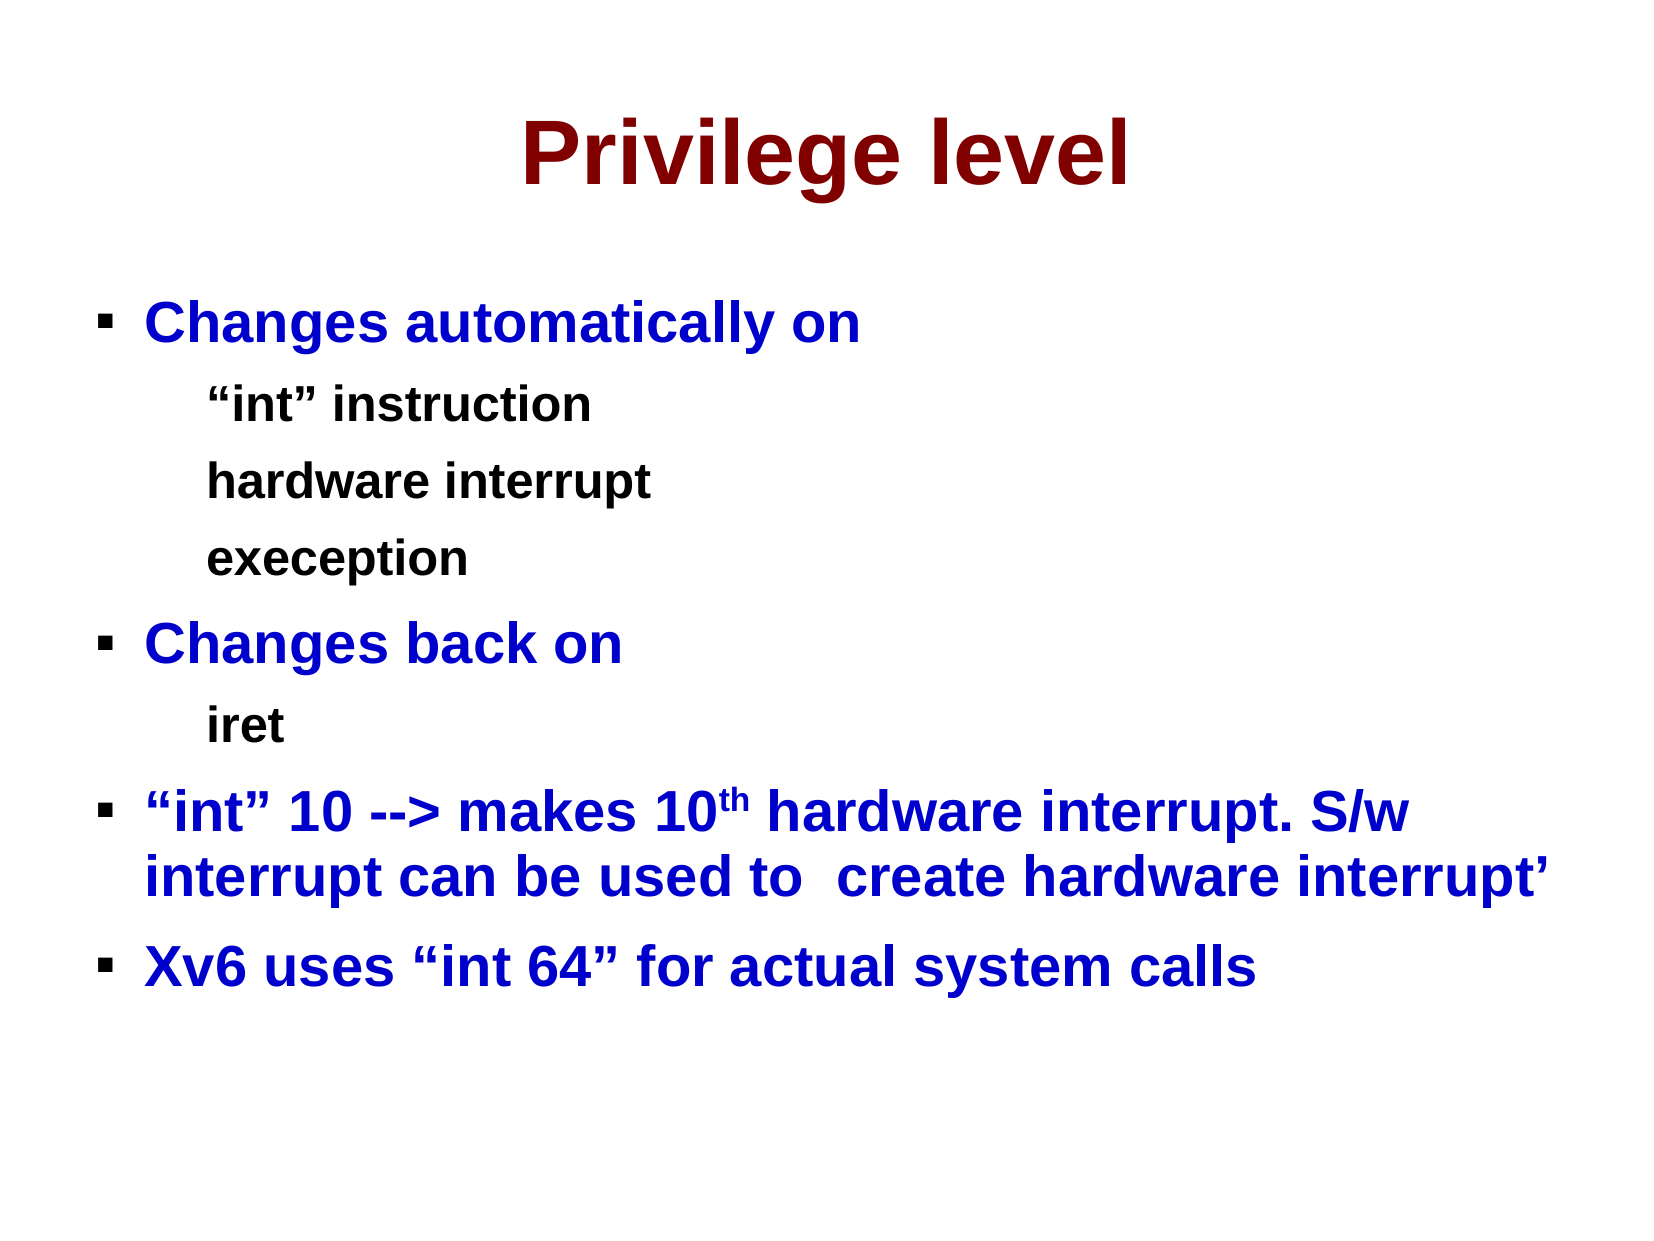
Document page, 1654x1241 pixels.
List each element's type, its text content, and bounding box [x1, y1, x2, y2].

title Privilege level [82, 49, 1571, 257]
list Changes automatically on “int” instruction hardware interrupt exeception Changes back on iret “int” 10 --> makes 10th hardware interrupt. S/w interrupt can be used to create hardware interrupt’ Xv6 uses “int 64” for actual system calls [82, 290, 1571, 1010]
